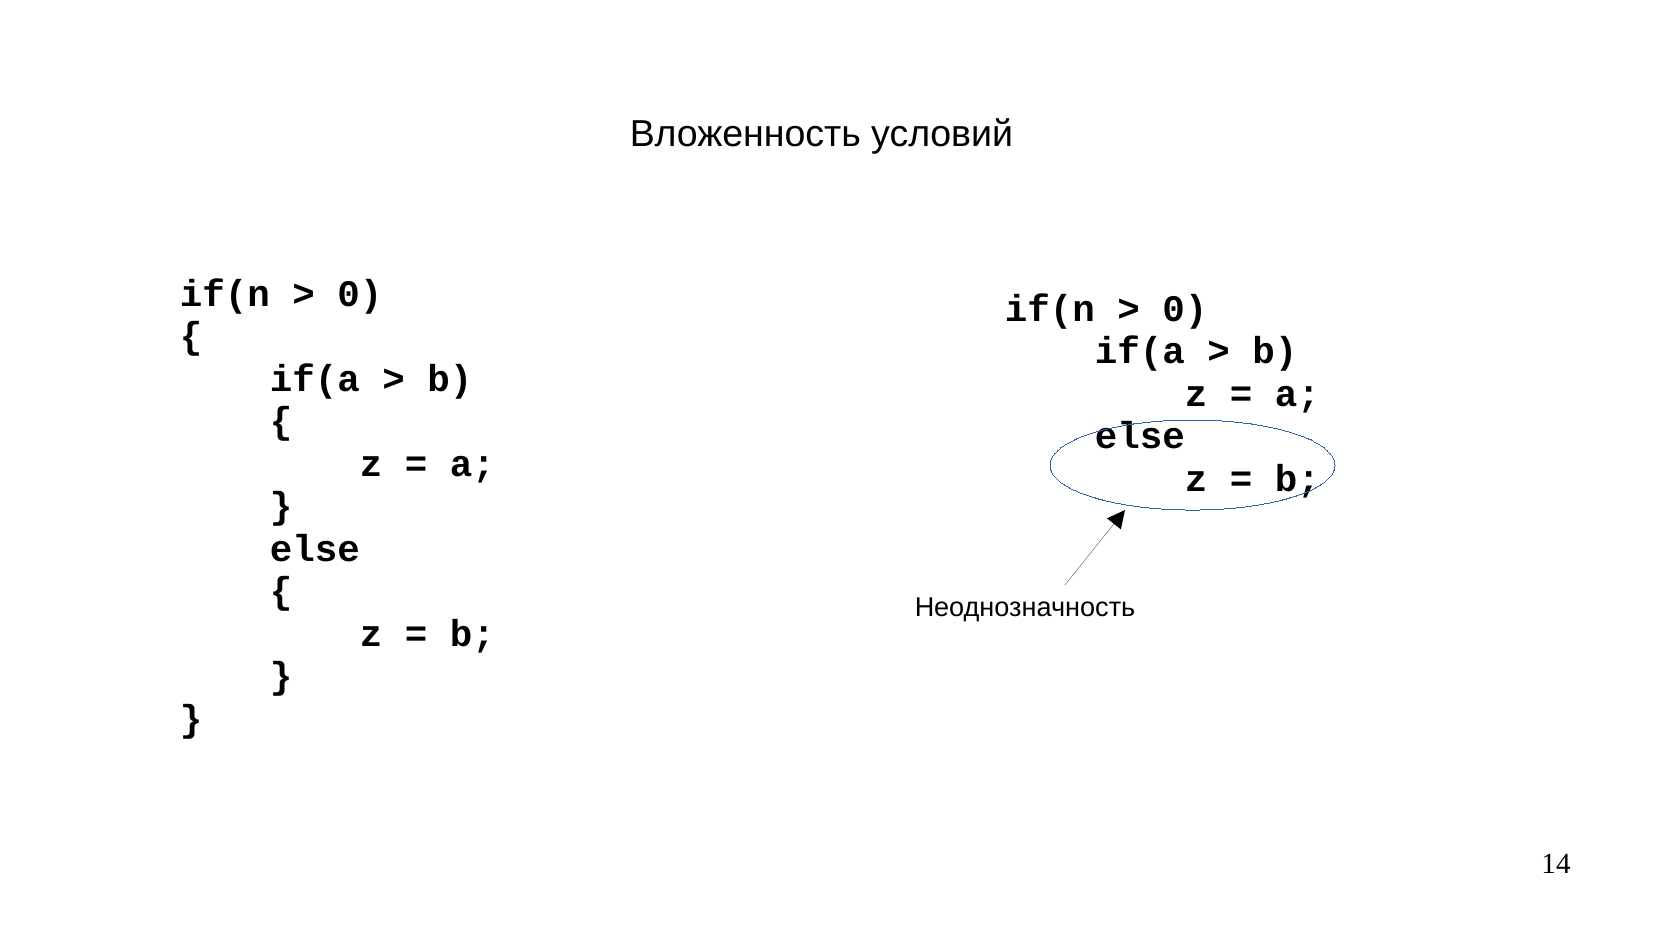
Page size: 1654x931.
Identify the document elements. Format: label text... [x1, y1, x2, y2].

text_box if(n > 0) { if(a > b) { z = a; } else { z = b; } } [165, 267, 646, 751]
text_box Неоднозначность [900, 585, 1171, 646]
text_box Вложенность условий [615, 105, 1111, 181]
text_box if(n > 0) if(a > b) z = a; else z = b; [990, 282, 1471, 511]
